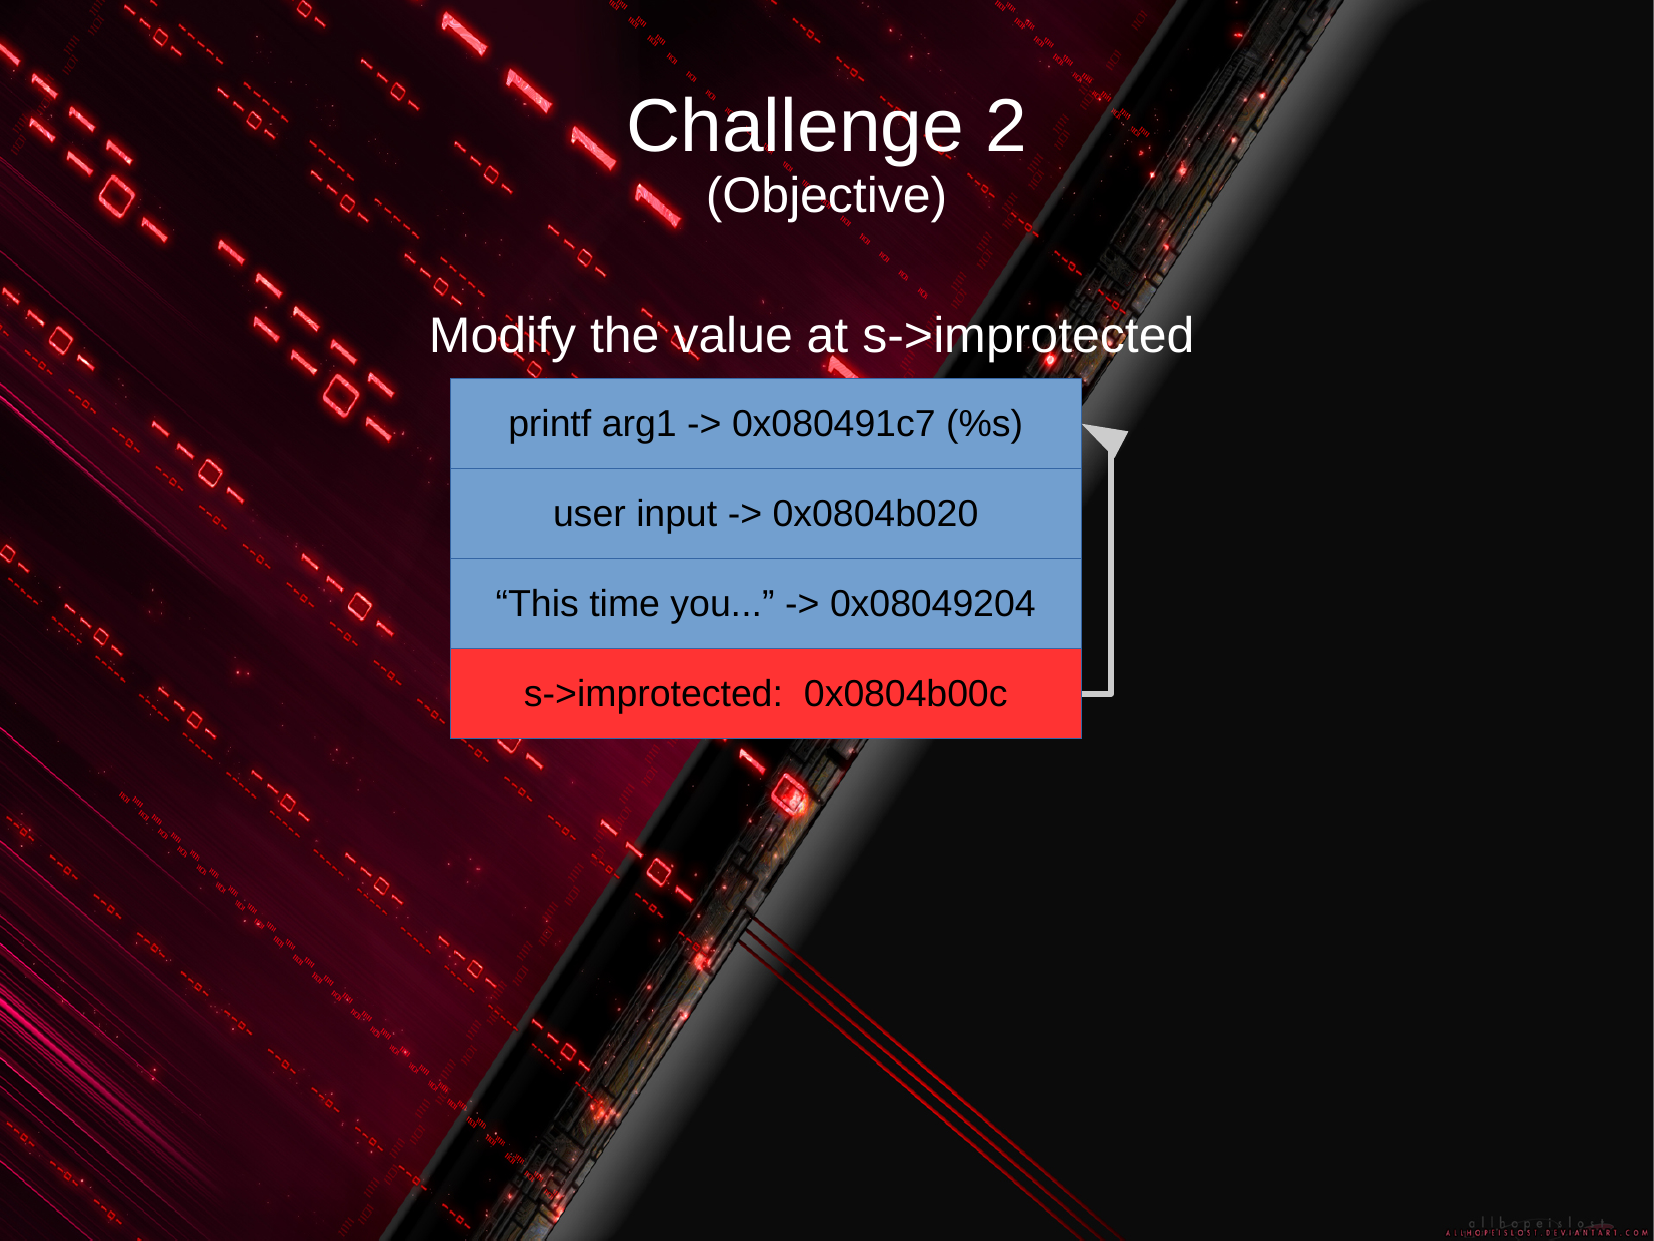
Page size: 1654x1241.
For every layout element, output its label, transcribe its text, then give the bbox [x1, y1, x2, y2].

title Challenge 2 (Objective) [82, 49, 1571, 257]
text_box “This time you...” -> 0x08049204 [450, 559, 1082, 648]
text_box user input -> 0x0804b020 [450, 468, 1082, 559]
picture [0, 0, 1654, 1241]
text_box s->improtected: 0x0804b00c [450, 648, 1082, 739]
text_box printf arg1 -> 0x080491c7 (%s) [450, 378, 1082, 468]
text_box Modify the value at s->improtected [414, 299, 1240, 427]
